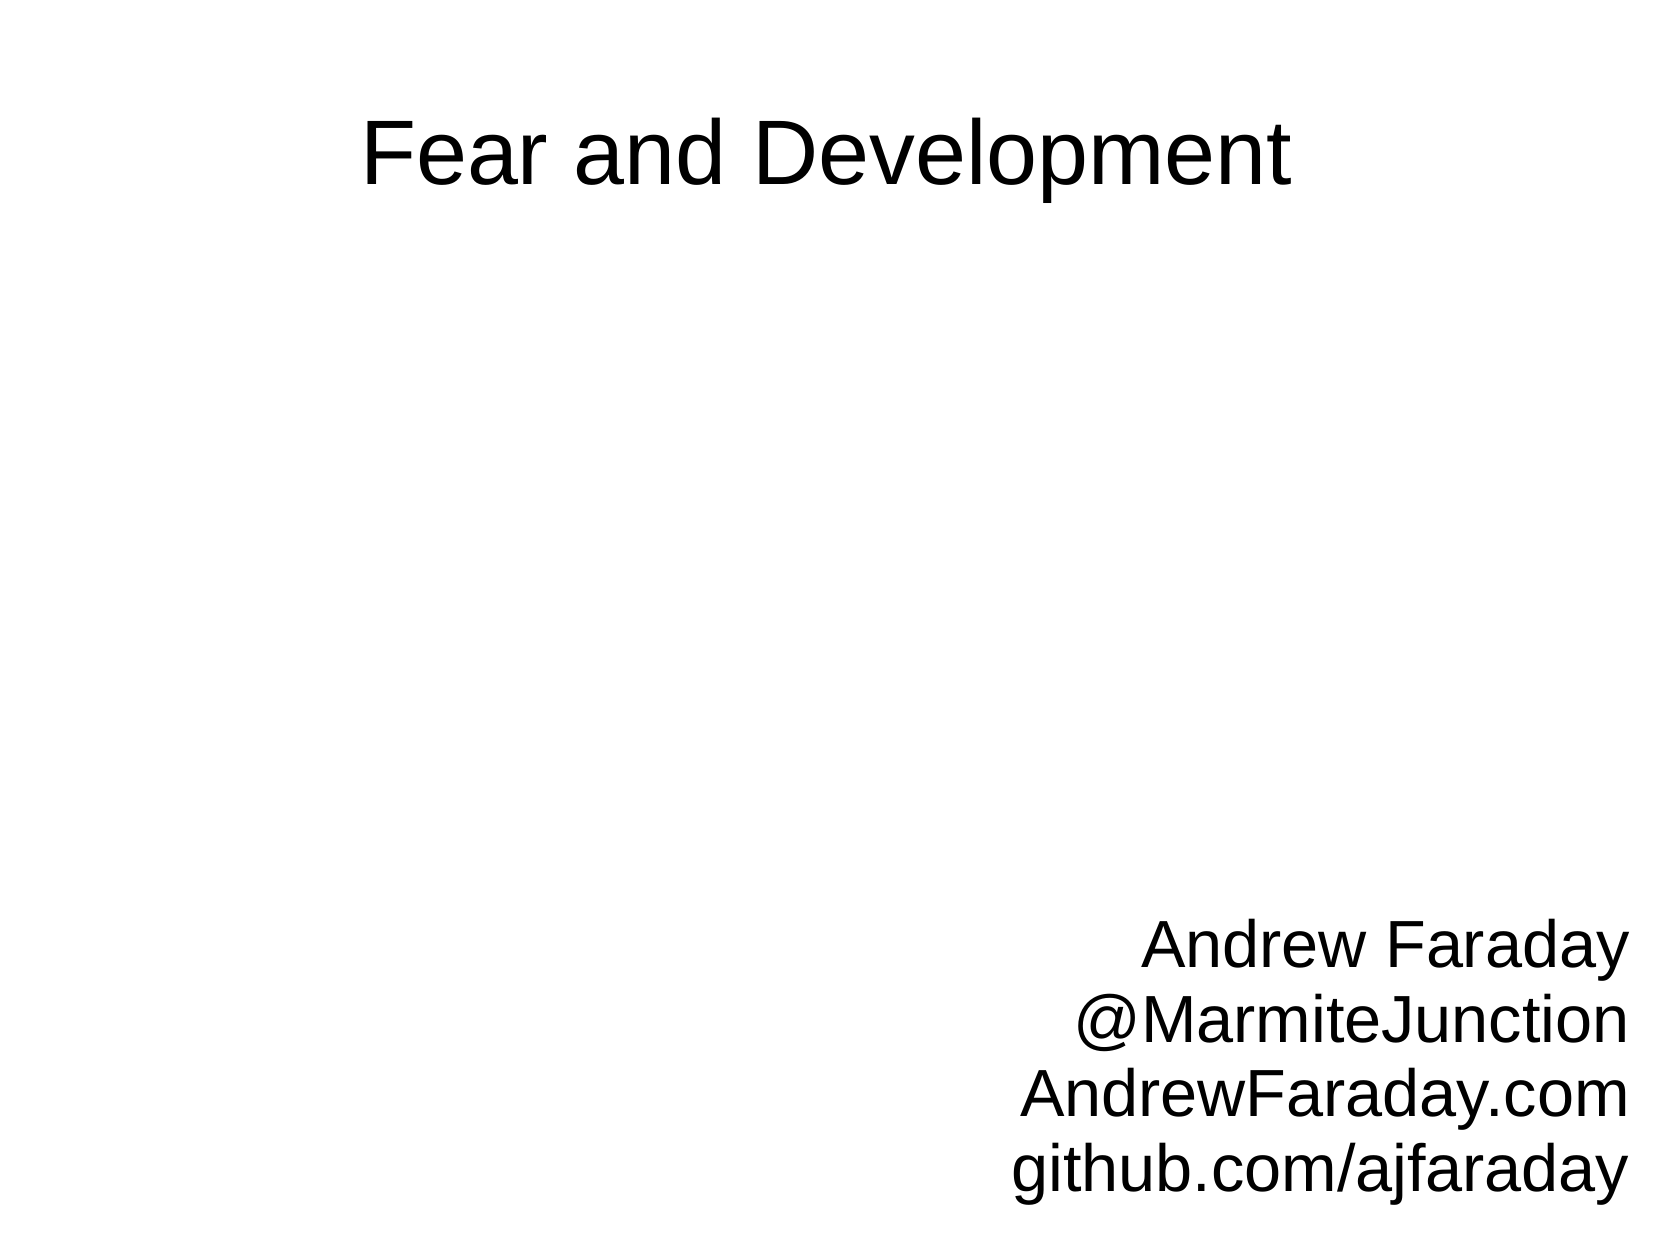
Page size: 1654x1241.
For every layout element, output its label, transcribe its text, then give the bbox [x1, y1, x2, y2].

title Fear and Development [82, 49, 1571, 257]
subtitle Andrew Faraday @MarmiteJunction AndrewFaraday.com github.com/ajfaraday [968, 885, 1630, 1228]
